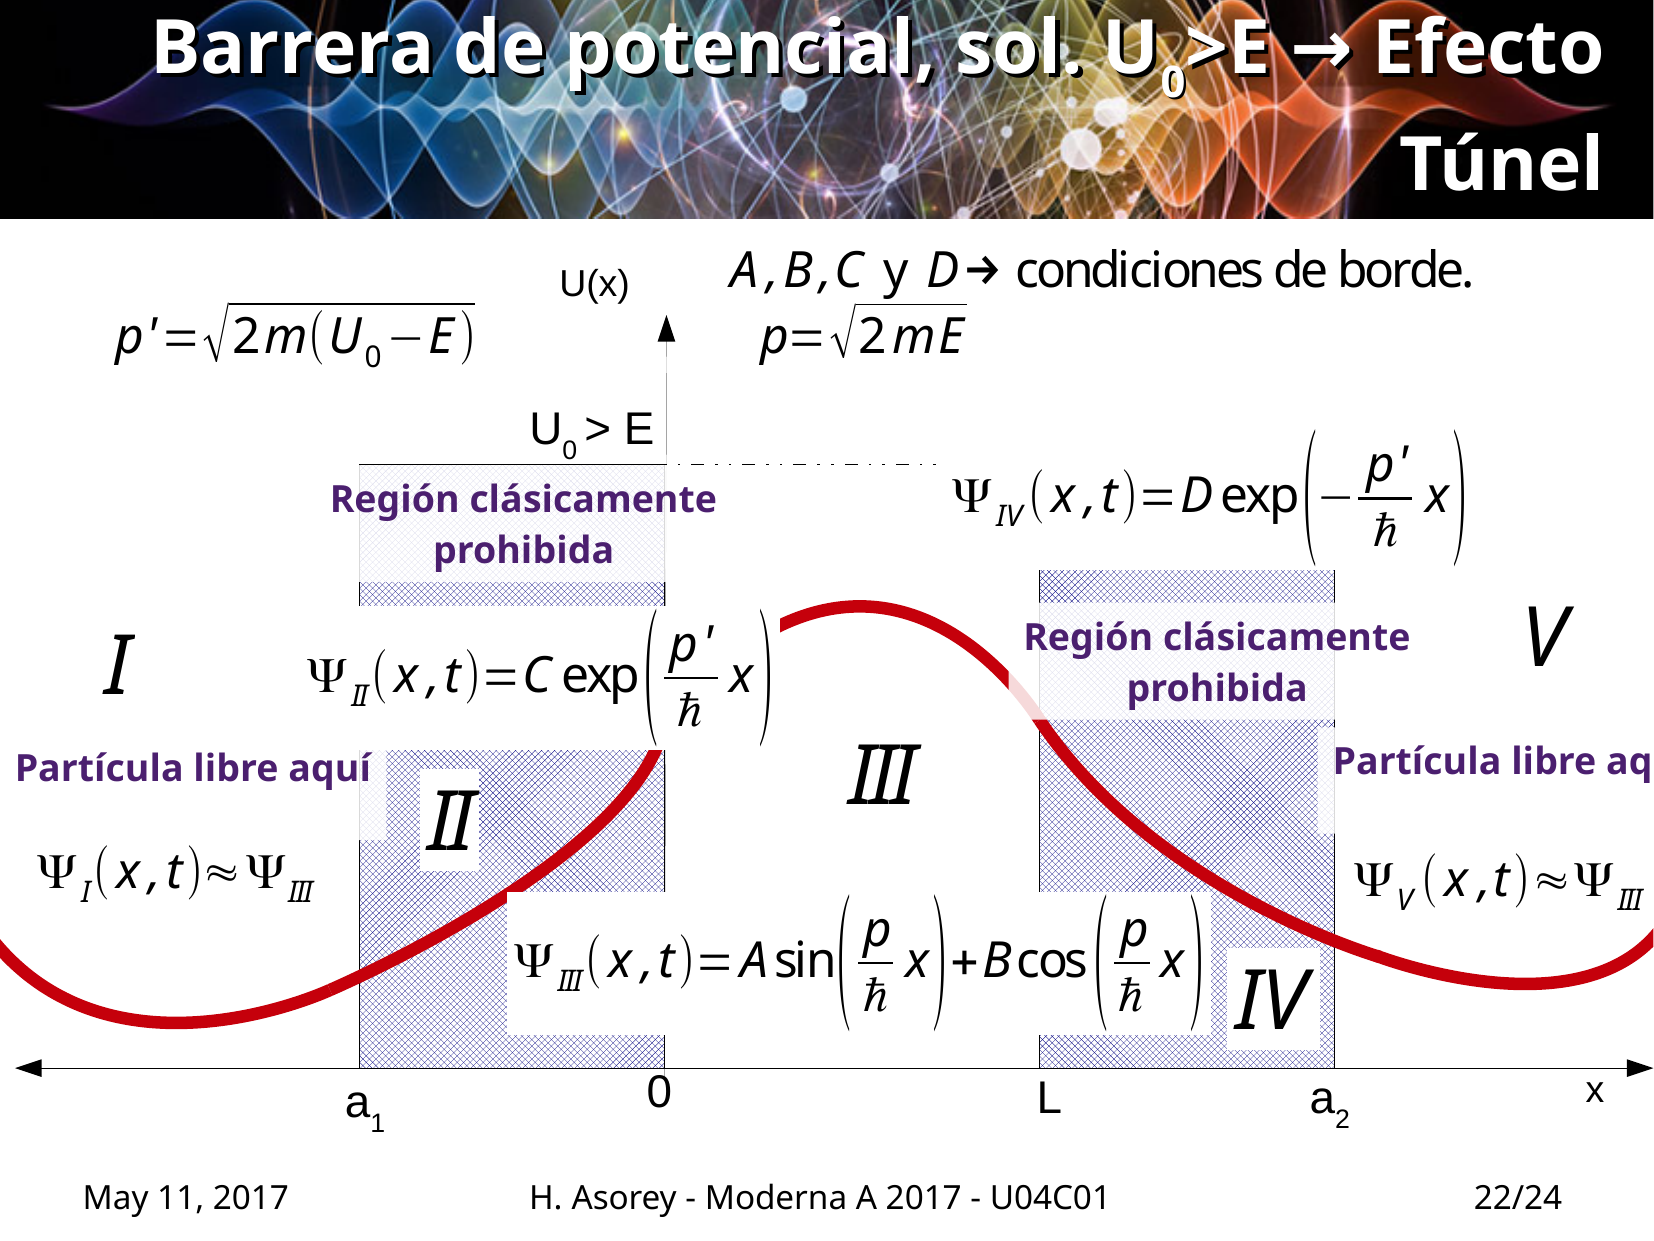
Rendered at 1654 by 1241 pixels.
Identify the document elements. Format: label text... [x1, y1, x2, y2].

text_box [359, 582, 665, 606]
text_box [524, 750, 665, 892]
text_box [1039, 571, 1335, 602]
title Barrera de potencial, sol. U0>E → Efecto Túnel [45, 15, 1606, 191]
text_box [1039, 732, 1335, 1069]
text_box [1048, 720, 1335, 933]
text_box U0 > E [514, 395, 670, 465]
text_box [359, 904, 665, 1069]
chart [1227, 948, 1321, 1051]
text_box 0 [631, 1059, 703, 1150]
chart [96, 615, 136, 716]
text_box Partícula libre aquí [0, 733, 360, 841]
text_box L [1021, 1065, 1093, 1156]
text_box Región clásicamente prohibida [1008, 602, 1369, 710]
picture [0, 0, 1654, 219]
chart [105, 300, 483, 375]
chart [506, 892, 1211, 1035]
chart [1515, 585, 1585, 687]
text_box Región clásicamente prohibida [315, 465, 675, 572]
text_box U(x) [544, 255, 646, 346]
text_box a2 [1294, 1065, 1366, 1156]
text_box x [1570, 1061, 1642, 1152]
text_box Partícula libre aquí [1317, 727, 1654, 834]
chart [840, 723, 922, 826]
text_box [359, 750, 648, 969]
chart [945, 427, 1475, 571]
chart [720, 239, 1480, 367]
text_box a1 [330, 1068, 401, 1159]
chart [300, 606, 781, 750]
chart [420, 769, 480, 871]
chart [30, 840, 319, 910]
chart [1347, 848, 1648, 918]
